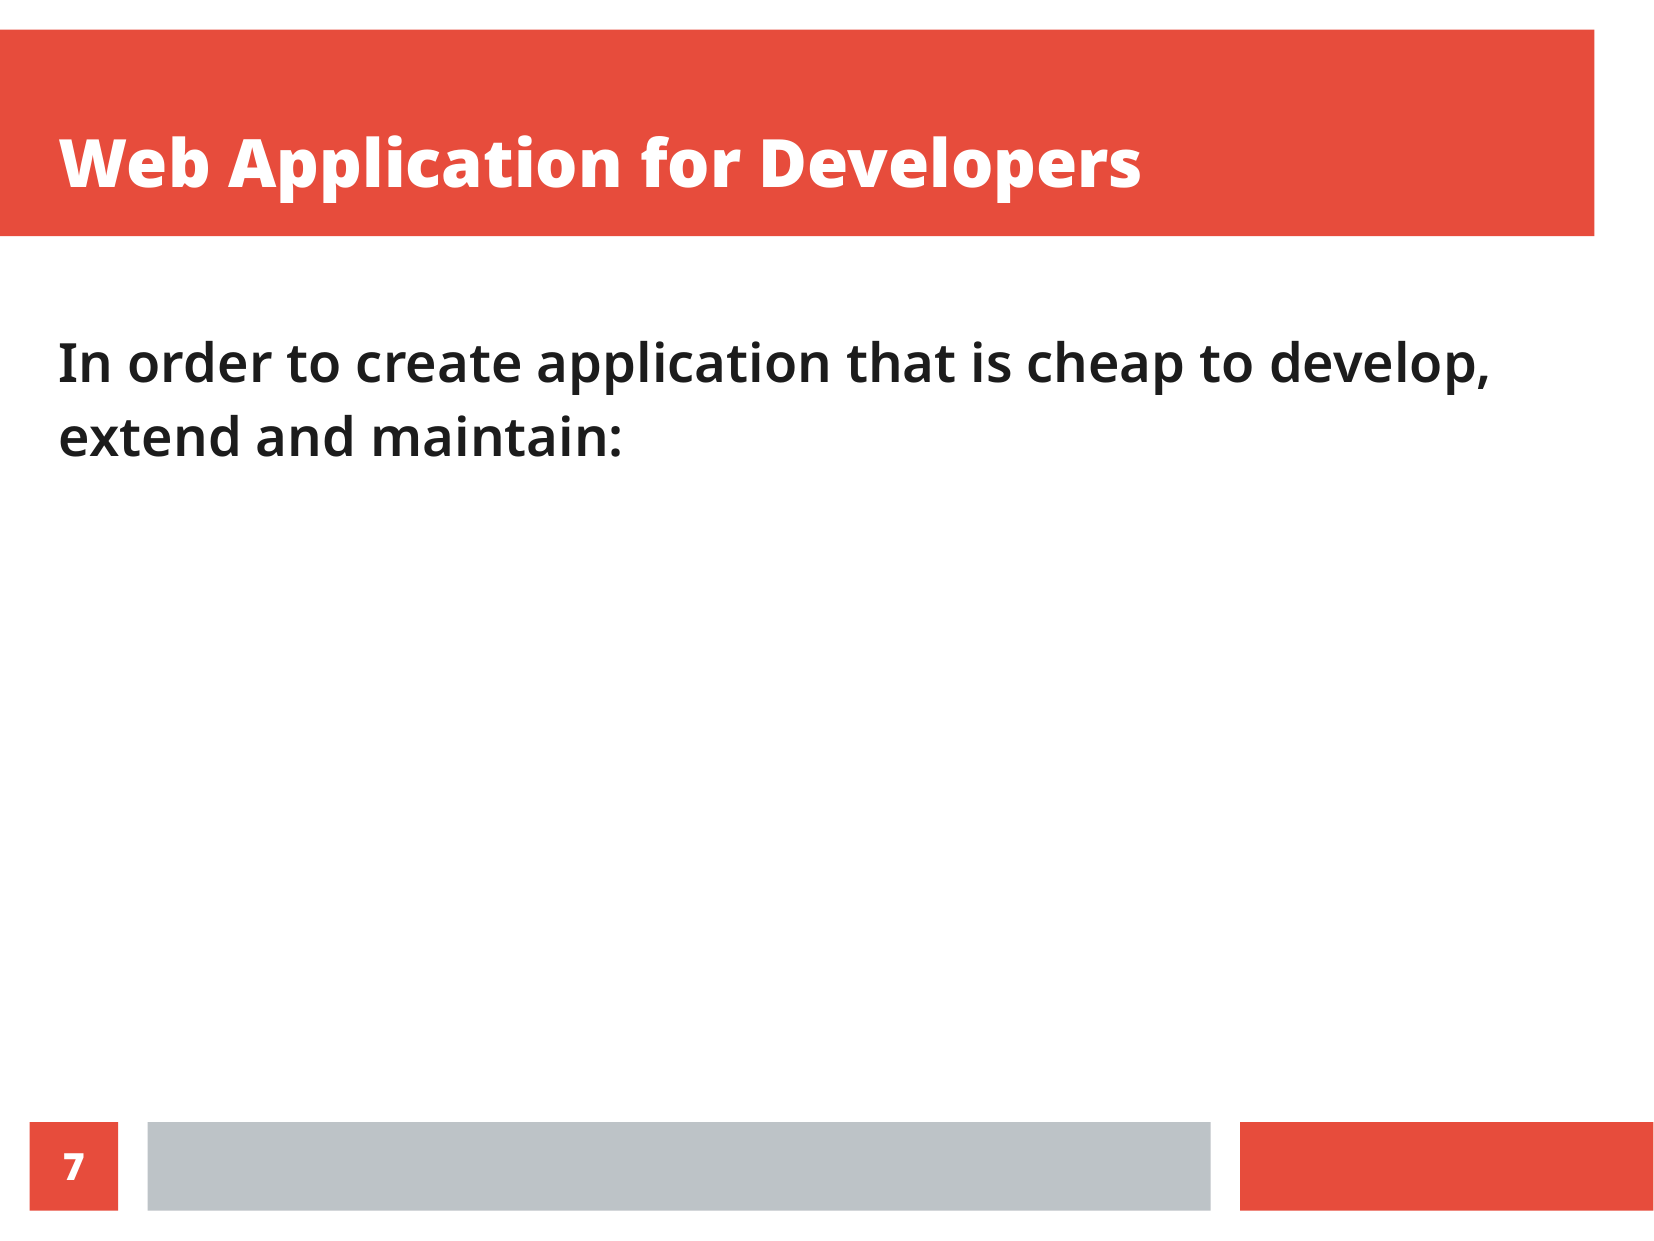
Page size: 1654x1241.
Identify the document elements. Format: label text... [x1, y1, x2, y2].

title Web Application for Developers [59, 59, 1595, 207]
list In order to create application that is cheap to develop, extend and maintain: [59, 324, 1565, 1093]
